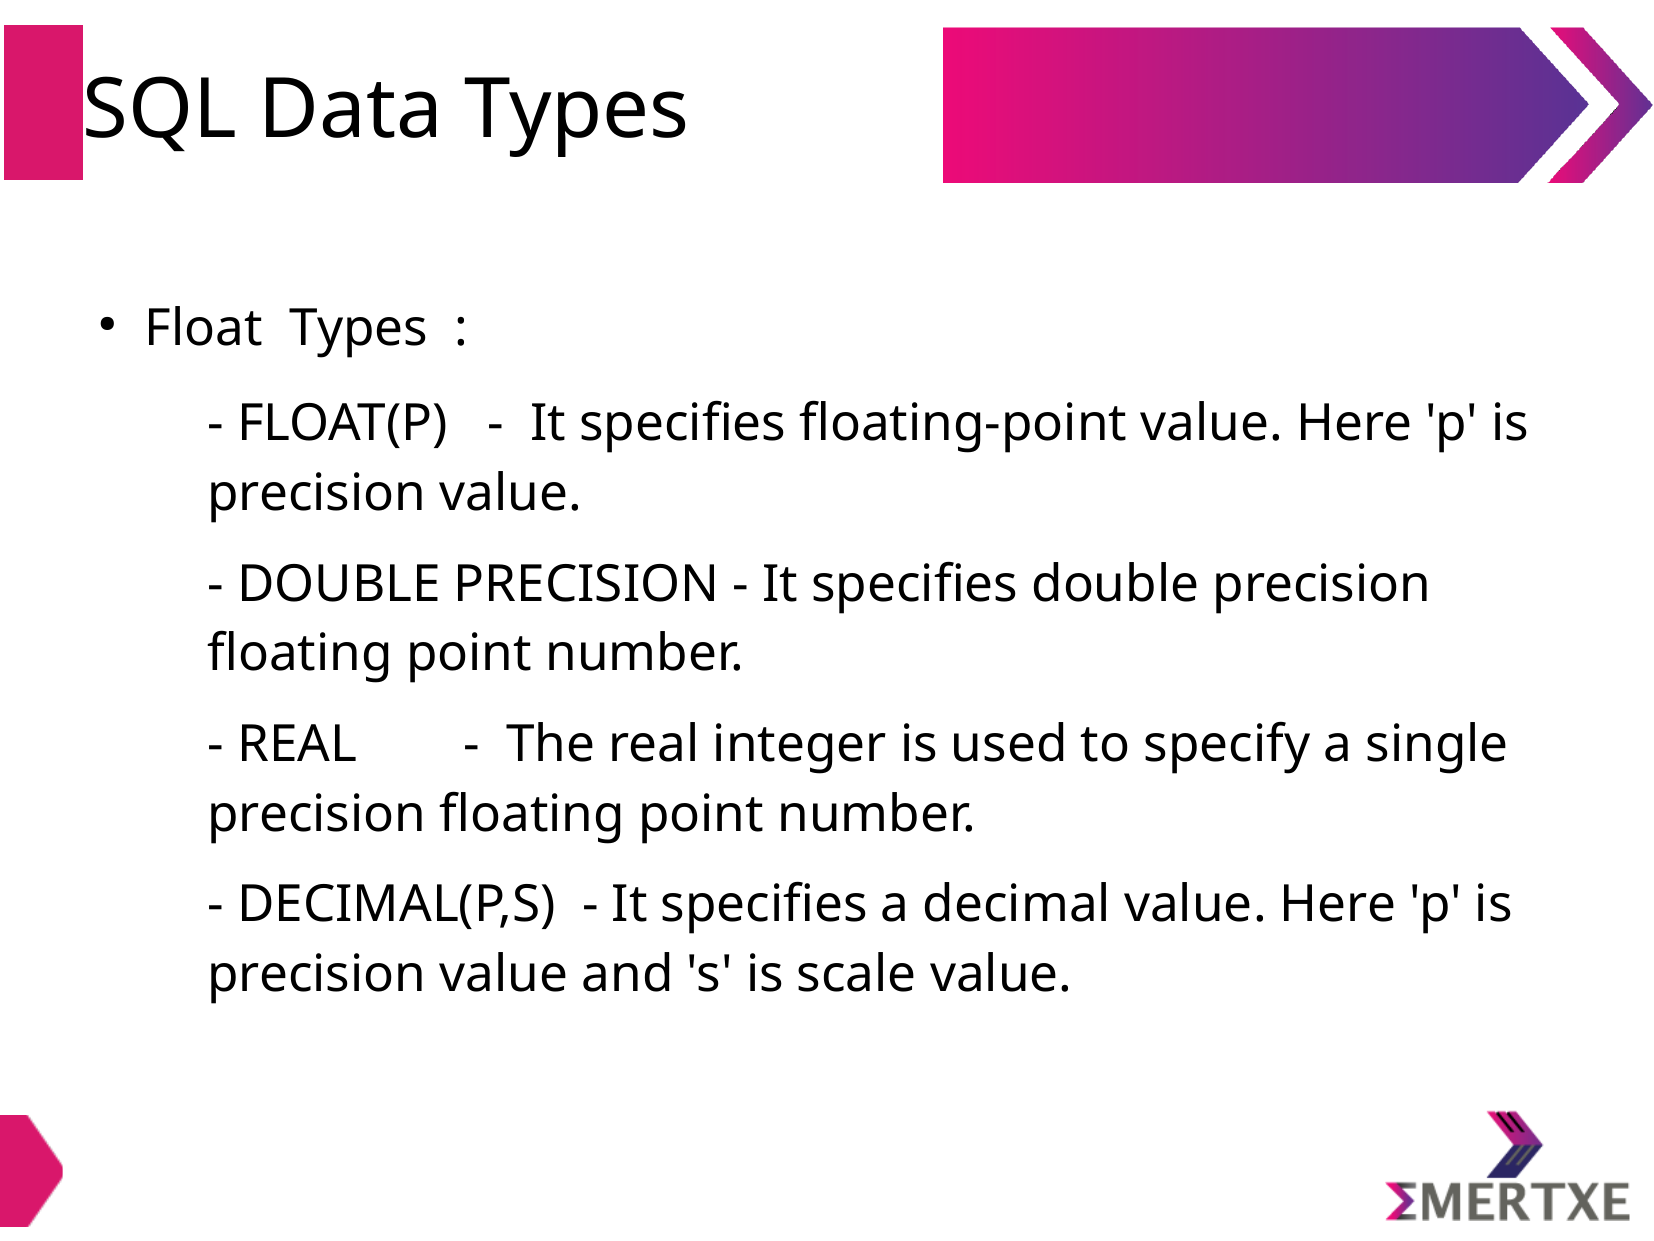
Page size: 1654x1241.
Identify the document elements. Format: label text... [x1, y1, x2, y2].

list Float Types : - FLOAT(P) - It specifies floating-point value. Here 'p' is precision value. - DOUBLE PRECISION - It specifies double precision floating point number. - REAL - The real integer is used to specify a single precision floating point number. - DECIMAL(P,S) - It specifies a decimal value. Here 'p' is precision value and 's' is scale value. [82, 290, 1571, 1010]
picture [1571, 27, 1653, 183]
picture [1385, 1107, 1631, 1221]
title SQL Data Types [82, 2, 1571, 210]
